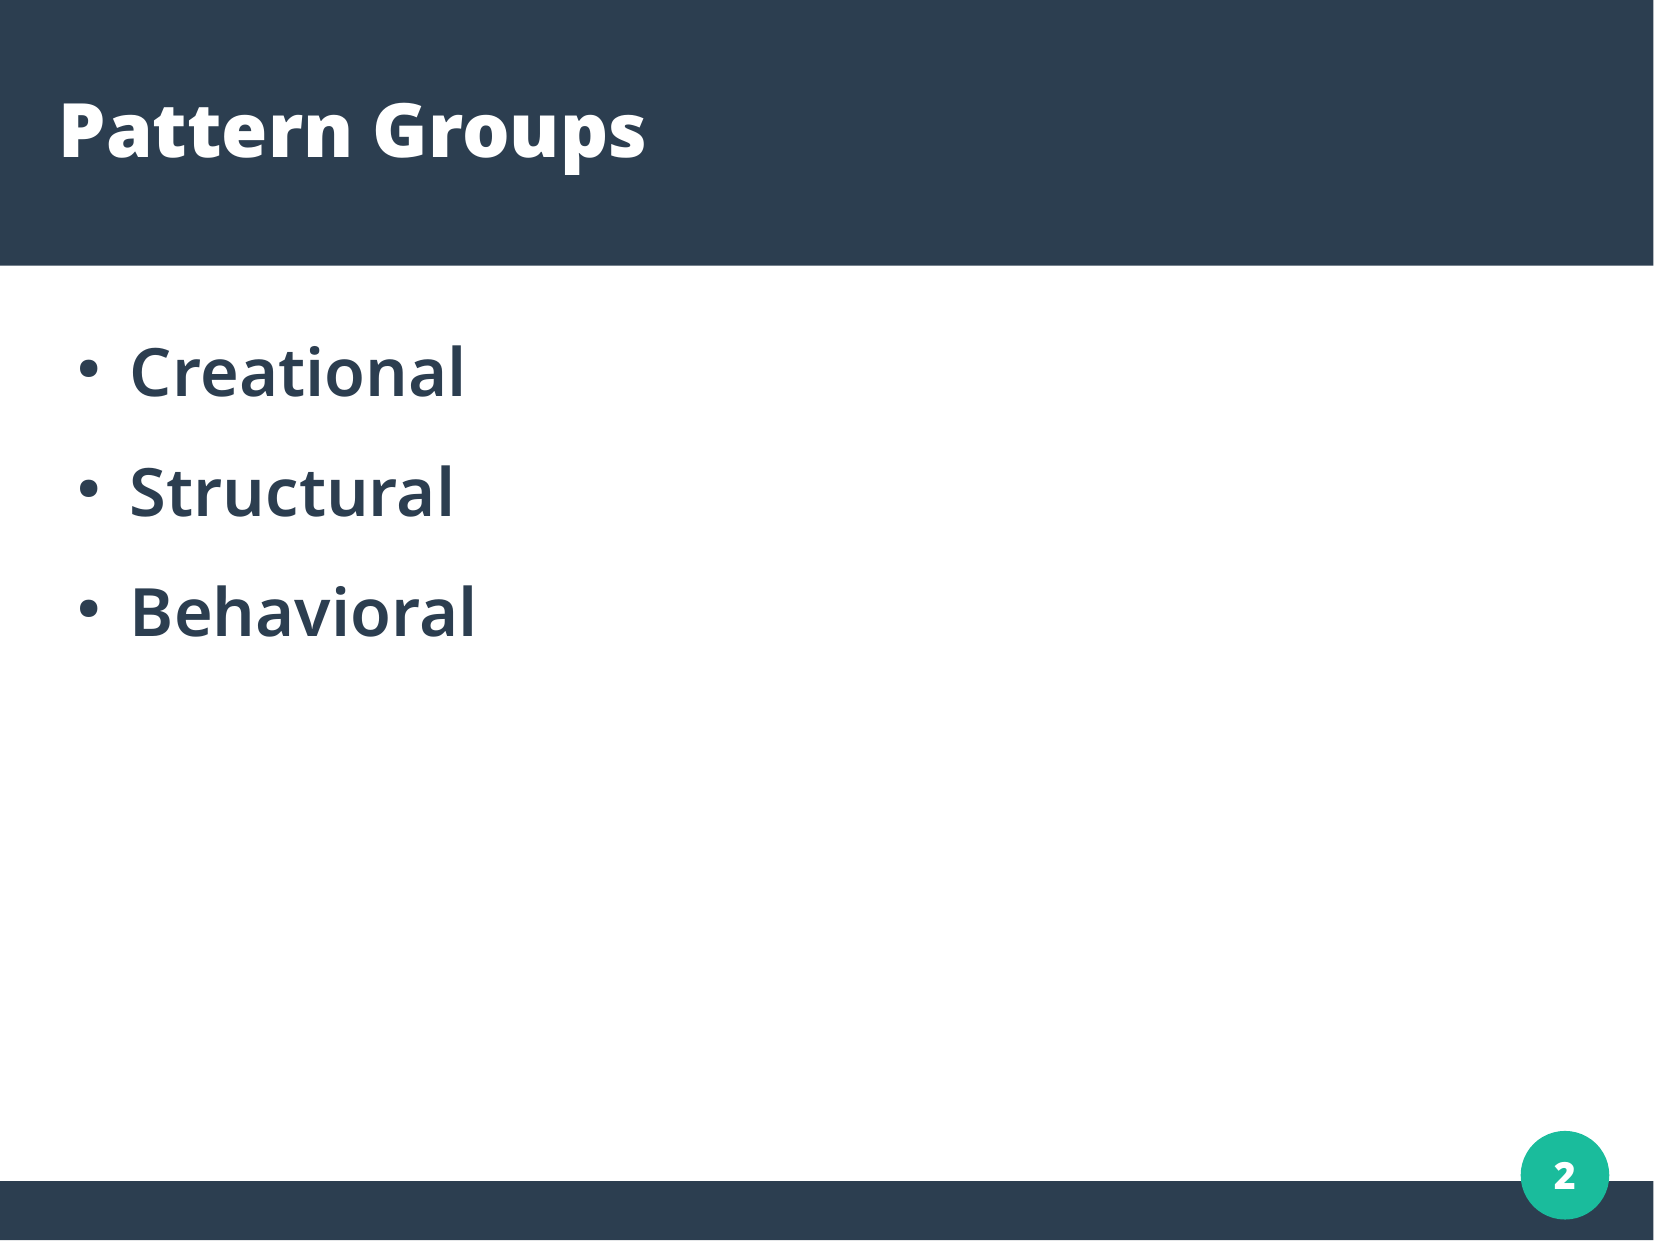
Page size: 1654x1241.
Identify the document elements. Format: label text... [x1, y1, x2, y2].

list Creational Structural Behavioral [59, 324, 1595, 1152]
title Pattern Groups [59, 49, 1595, 207]
